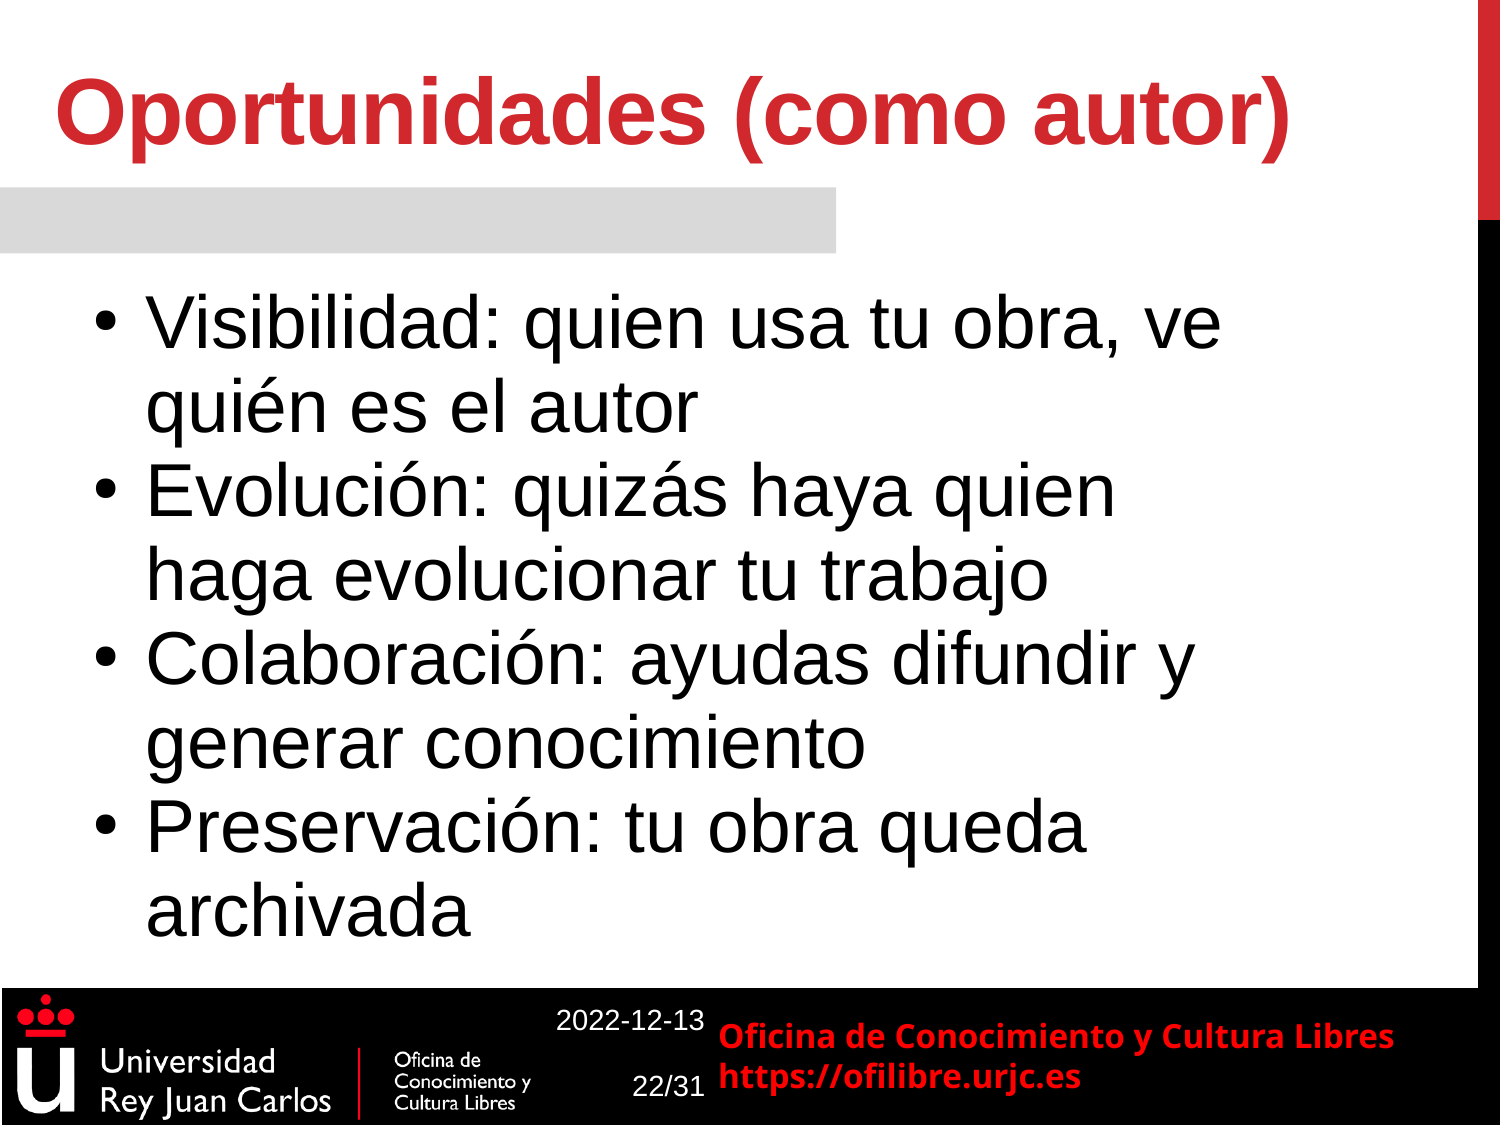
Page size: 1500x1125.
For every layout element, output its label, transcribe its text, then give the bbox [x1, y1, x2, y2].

title [75, 7, 1425, 196]
text_box Oportunidades (como autor) [39, 24, 1366, 172]
text_box Visibilidad: quien usa tu obra, ve quién es el autor Evolución: quizás haya quien haga evolucionar tu trabajo Colaboración: ayudas difundir y generar conocimiento Preservación: tu obra queda archivada [60, 273, 1254, 961]
picture [17, 994, 531, 1120]
